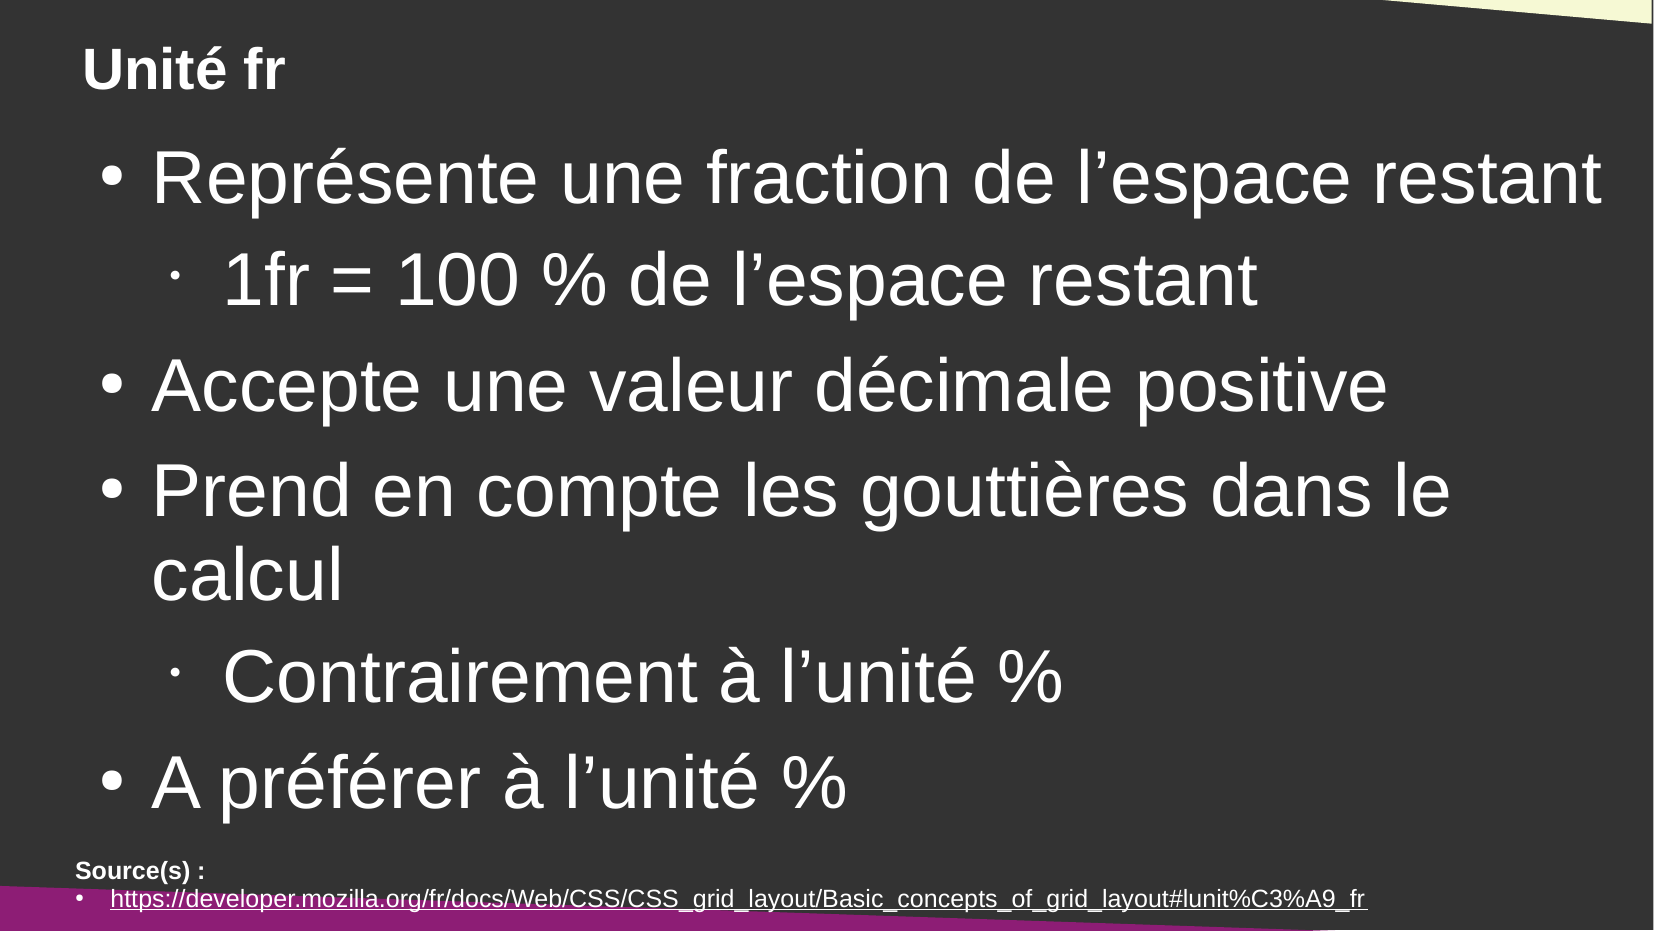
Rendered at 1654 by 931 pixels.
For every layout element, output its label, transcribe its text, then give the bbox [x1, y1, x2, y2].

text_box Source(s) : https://developer.mozilla.org/fr/docs/Web/CSS/CSS_grid_layout/Basic_concepts_of_grid_layout#lunit%C3%A9_fr [60, 838, 1546, 920]
text_box [0, 885, 1336, 931]
text_box [1382, 0, 1652, 24]
title Unité fr [82, 37, 1571, 122]
list Représente une fraction de l’espace restant 1fr = 100 % de l’espace restant Accepte une valeur décimale positive Prend en compte les gouttières dans le calcul Contrairement à l’unité % A préférer à l’unité % [80, 135, 1620, 827]
